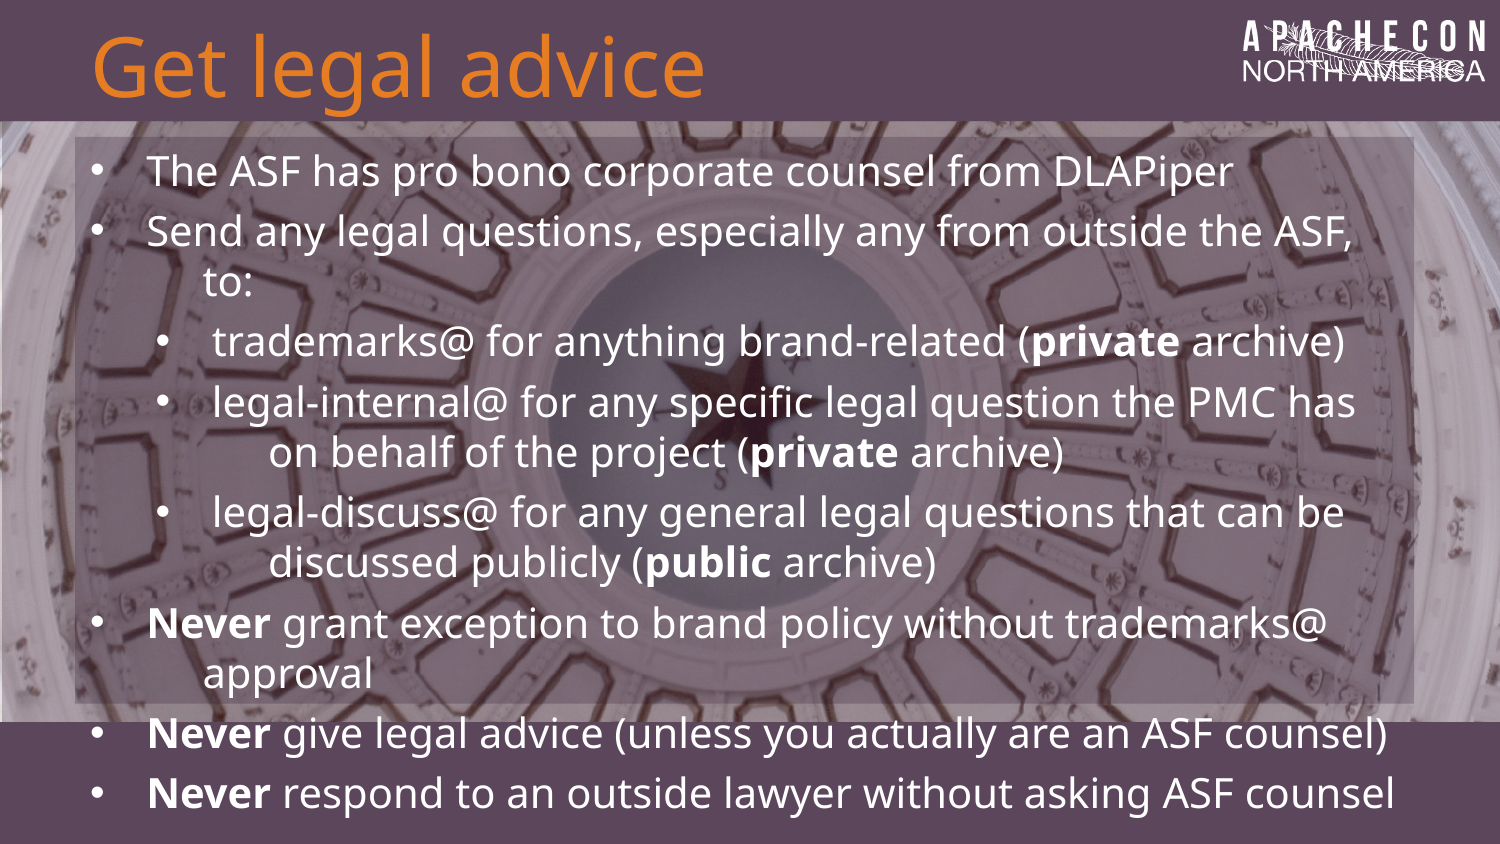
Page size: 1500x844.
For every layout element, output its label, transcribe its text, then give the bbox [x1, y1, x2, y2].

text_box Get legal advice [75, 6, 1116, 107]
text_box The ASF has pro bono corporate counsel from DLAPiper Send any legal questions, especially any from outside the ASF, to: trademarks@ for anything brand-related (private archive) legal-internal@ for any specific legal question the PMC has on behalf of the project (private archive) legal-discuss@ for any general legal questions that can be discussed publicly (public archive) Never grant exception to brand policy without trademarks@ approval Never give legal advice (unless you actually are an ASF counsel) Never respond to an outside lawyer without asking ASF counsel [75, 136, 1415, 704]
picture [0, 0, 1500, 844]
